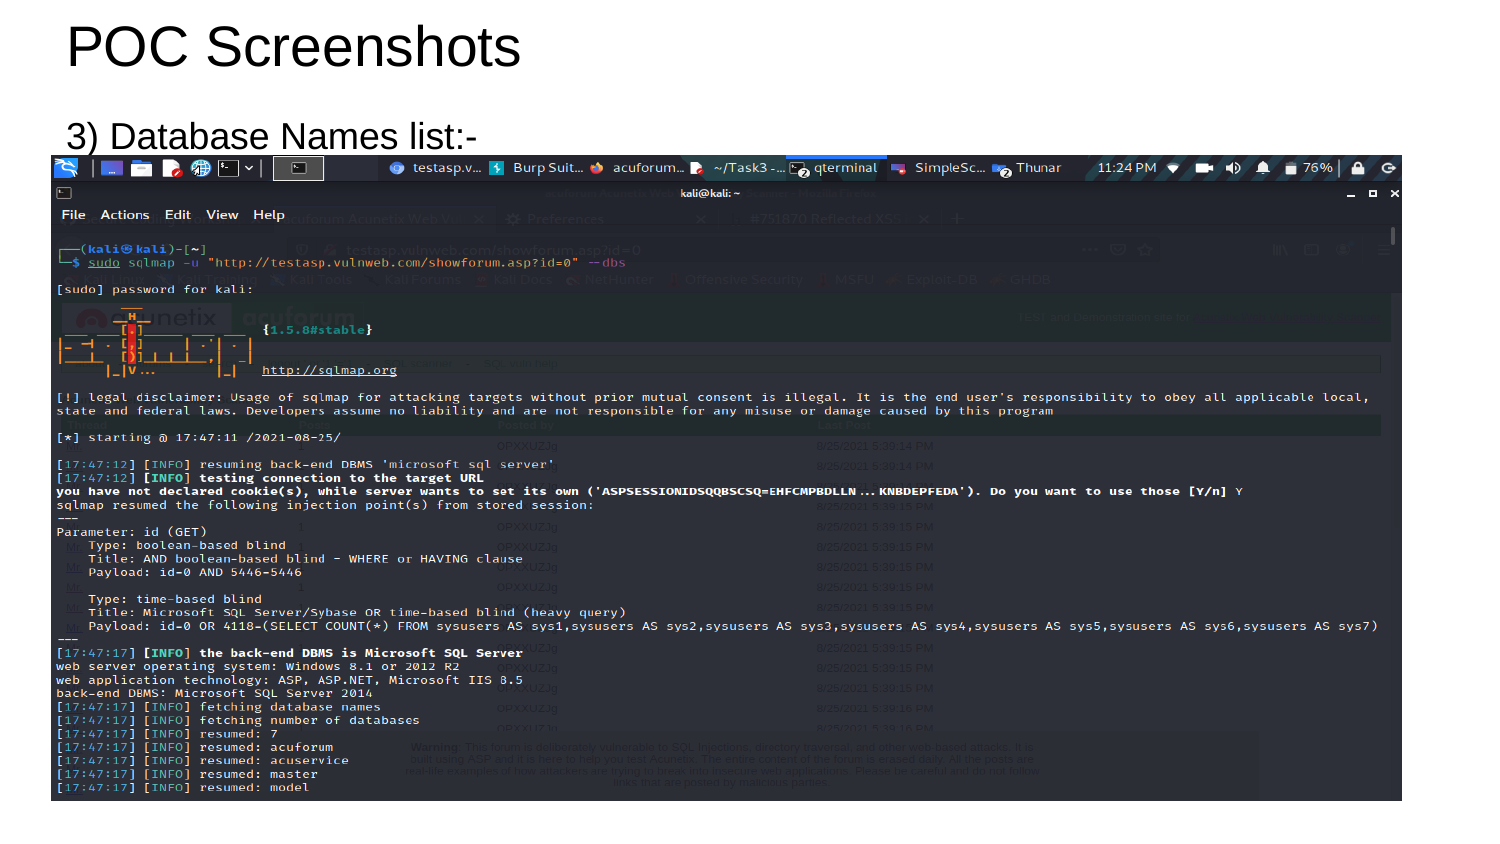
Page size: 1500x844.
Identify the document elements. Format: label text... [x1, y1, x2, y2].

list 3) Database Names list:- [51, 93, 1449, 655]
title POC Screenshots [51, 0, 1449, 93]
picture [51, 155, 1402, 801]
